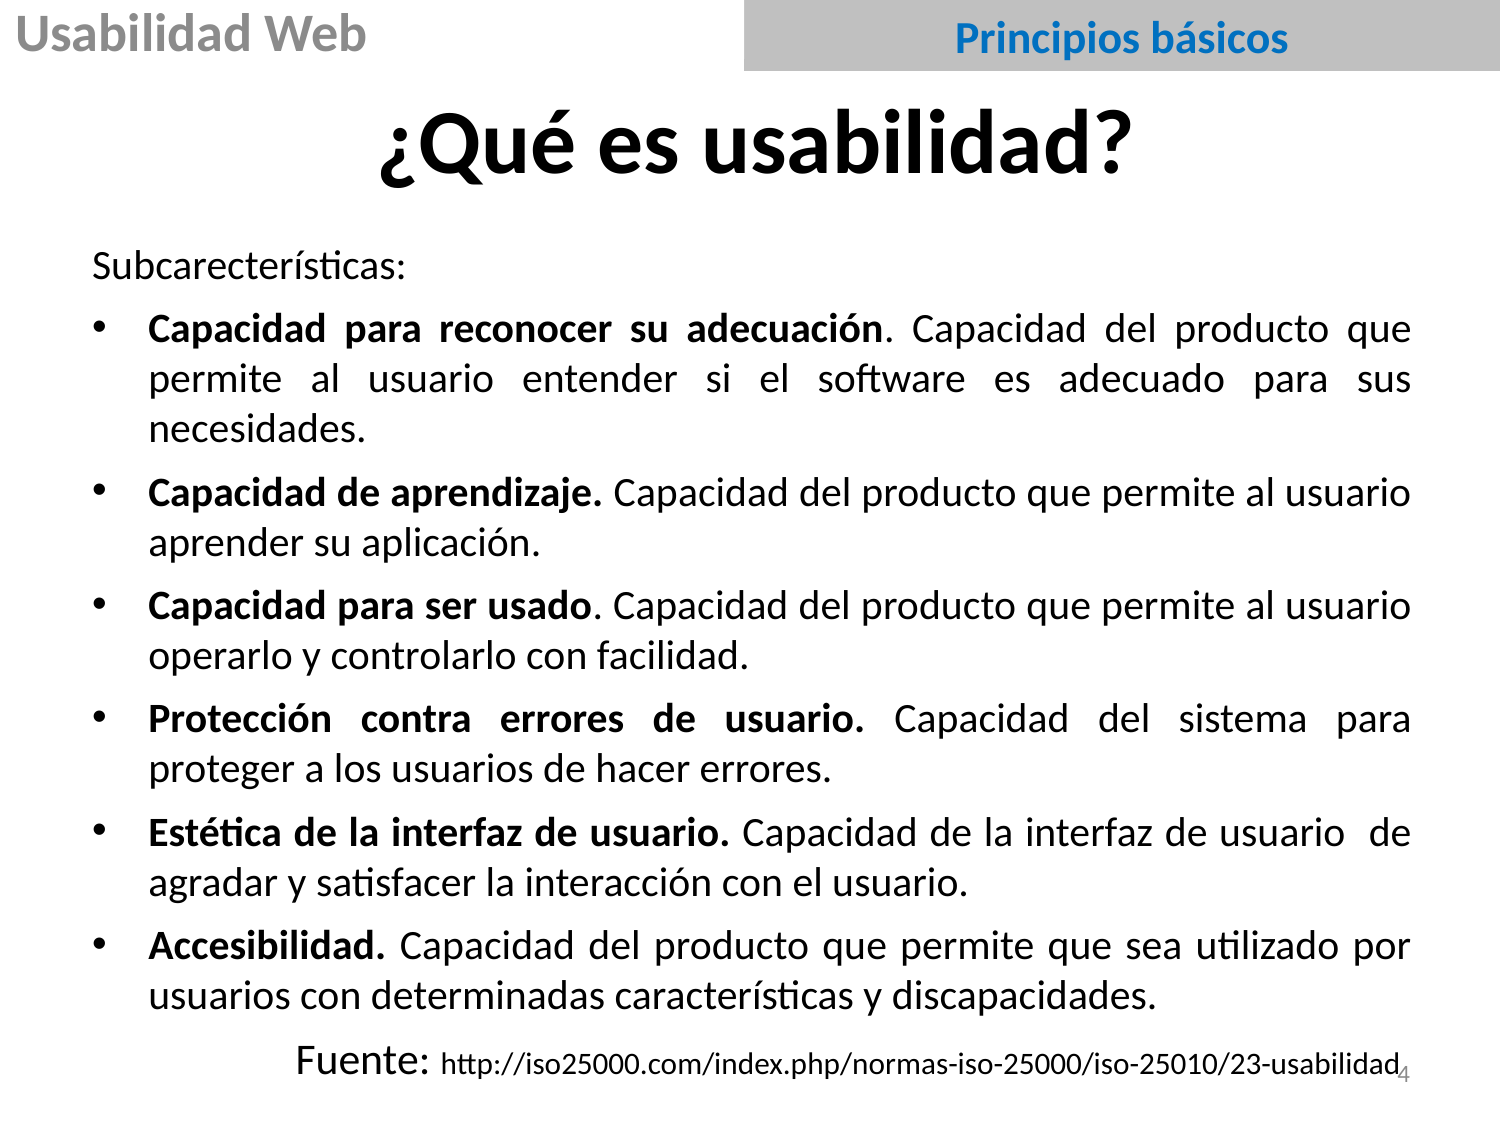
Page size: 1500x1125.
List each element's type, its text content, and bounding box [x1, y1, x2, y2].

list Subcarecterísticas: Capacidad para reconocer su adecuación. Capacidad del producto que permite al usuario entender si el software es adecuado para sus necesidades. Capacidad de aprendizaje. Capacidad del producto que permite al usuario aprender su aplicación. Capacidad para ser usado. Capacidad del producto que permite al usuario operarlo y controlarlo con facilidad. Protección contra errores de usuario. Capacidad del sistema para proteger a los usuarios de hacer errores. Estética de la interfaz de usuario. Capacidad de la interfaz de usuario de agradar y satisfacer la interacción con el usuario. Accesibilidad. Capacidad del producto que permite que sea utilizado por usuarios con determinadas características y discapacidades. Fuente: http://iso25000.com/index.php/normas-iso-25000/iso-25010/23-usabilidad [77, 230, 1428, 1028]
title ¿Qué es usabilidad? [11, 60, 1500, 231]
slide_number <número> [1074, 1042, 1425, 1103]
title Usabilidad Web [0, 0, 745, 60]
title Principios básicos [744, 0, 1500, 71]
